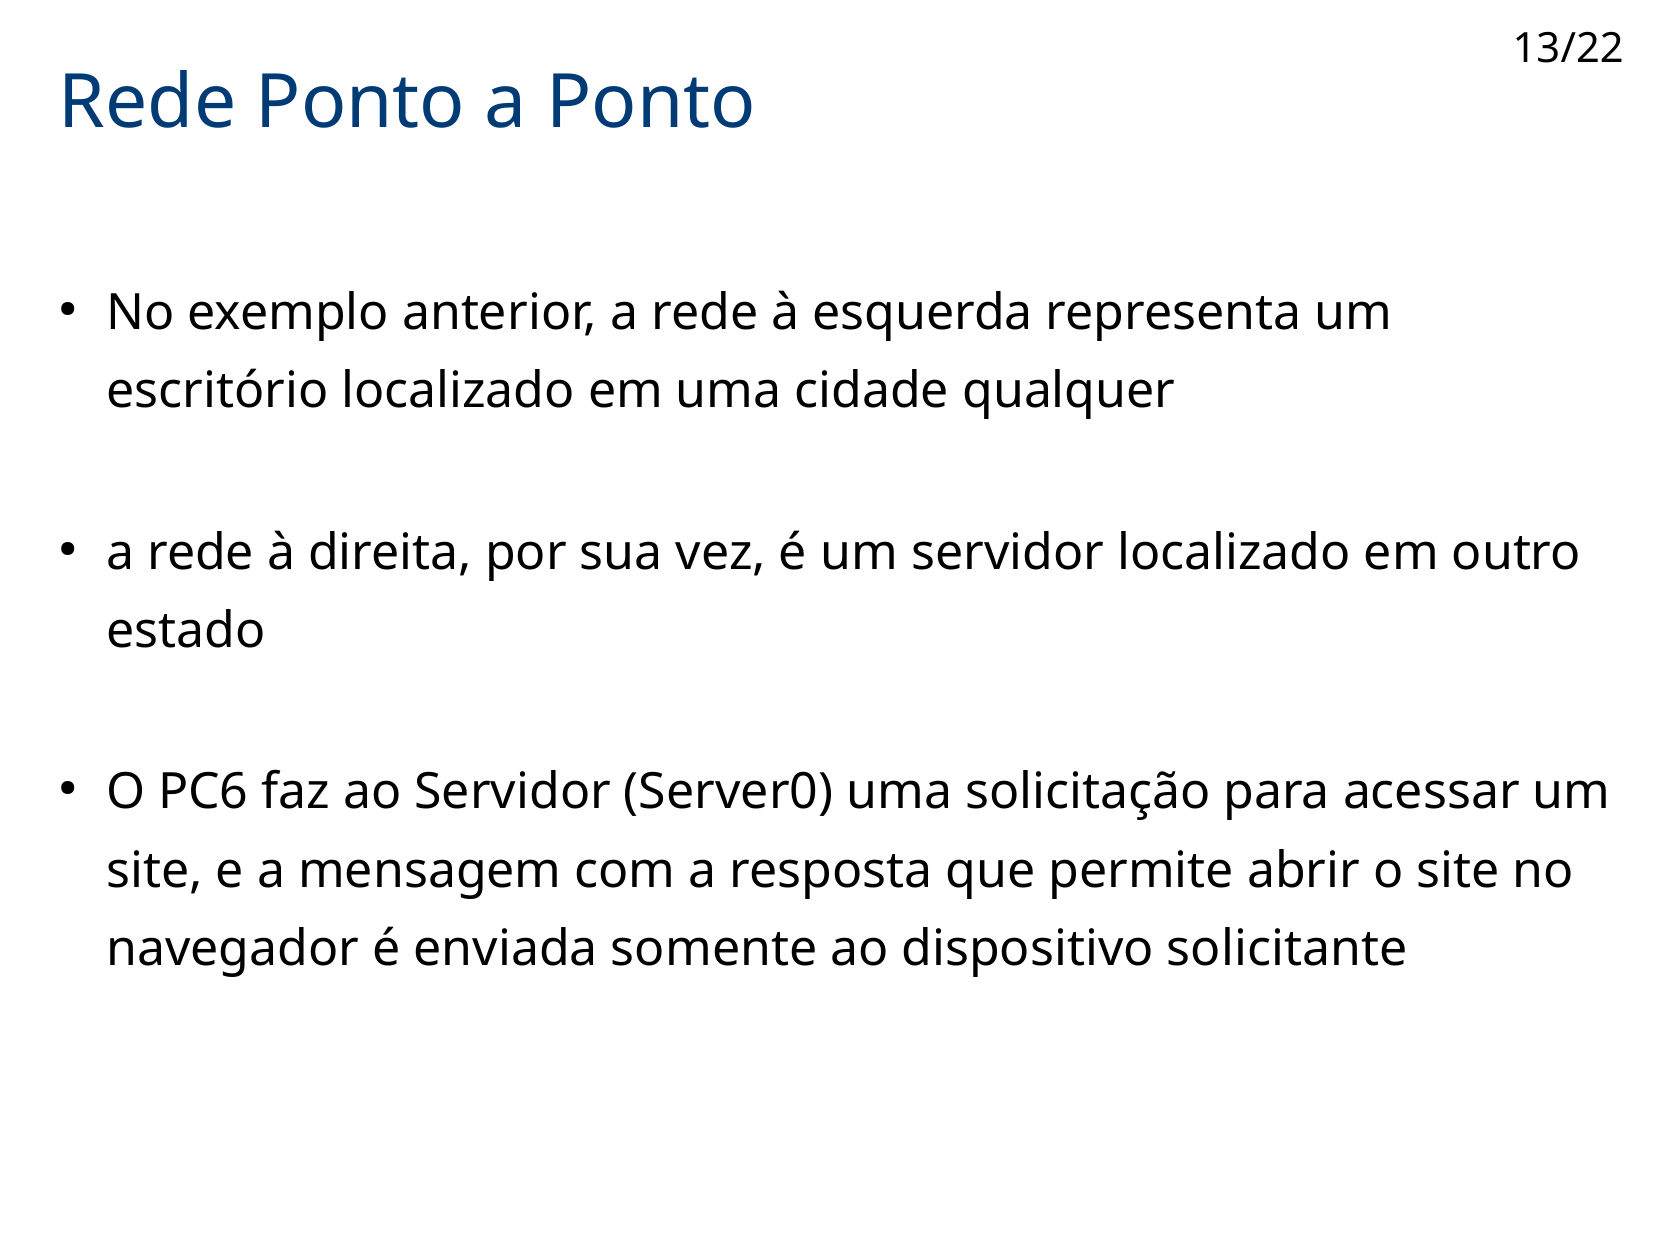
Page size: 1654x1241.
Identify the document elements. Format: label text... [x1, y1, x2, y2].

list No exemplo anterior, a rede à esquerda representa um escritório localizado em uma cidade qualquer a rede à direita, por sua vez, é um servidor localizado em outro estado O PC6 faz ao Servidor (Server0) uma solicitação para acessar um site, e a mensagem com a resposta que permite abrir o site no navegador é enviada somente ao dispositivo solicitante [59, 265, 1625, 1211]
title Rede Ponto a Ponto [59, 47, 1625, 166]
